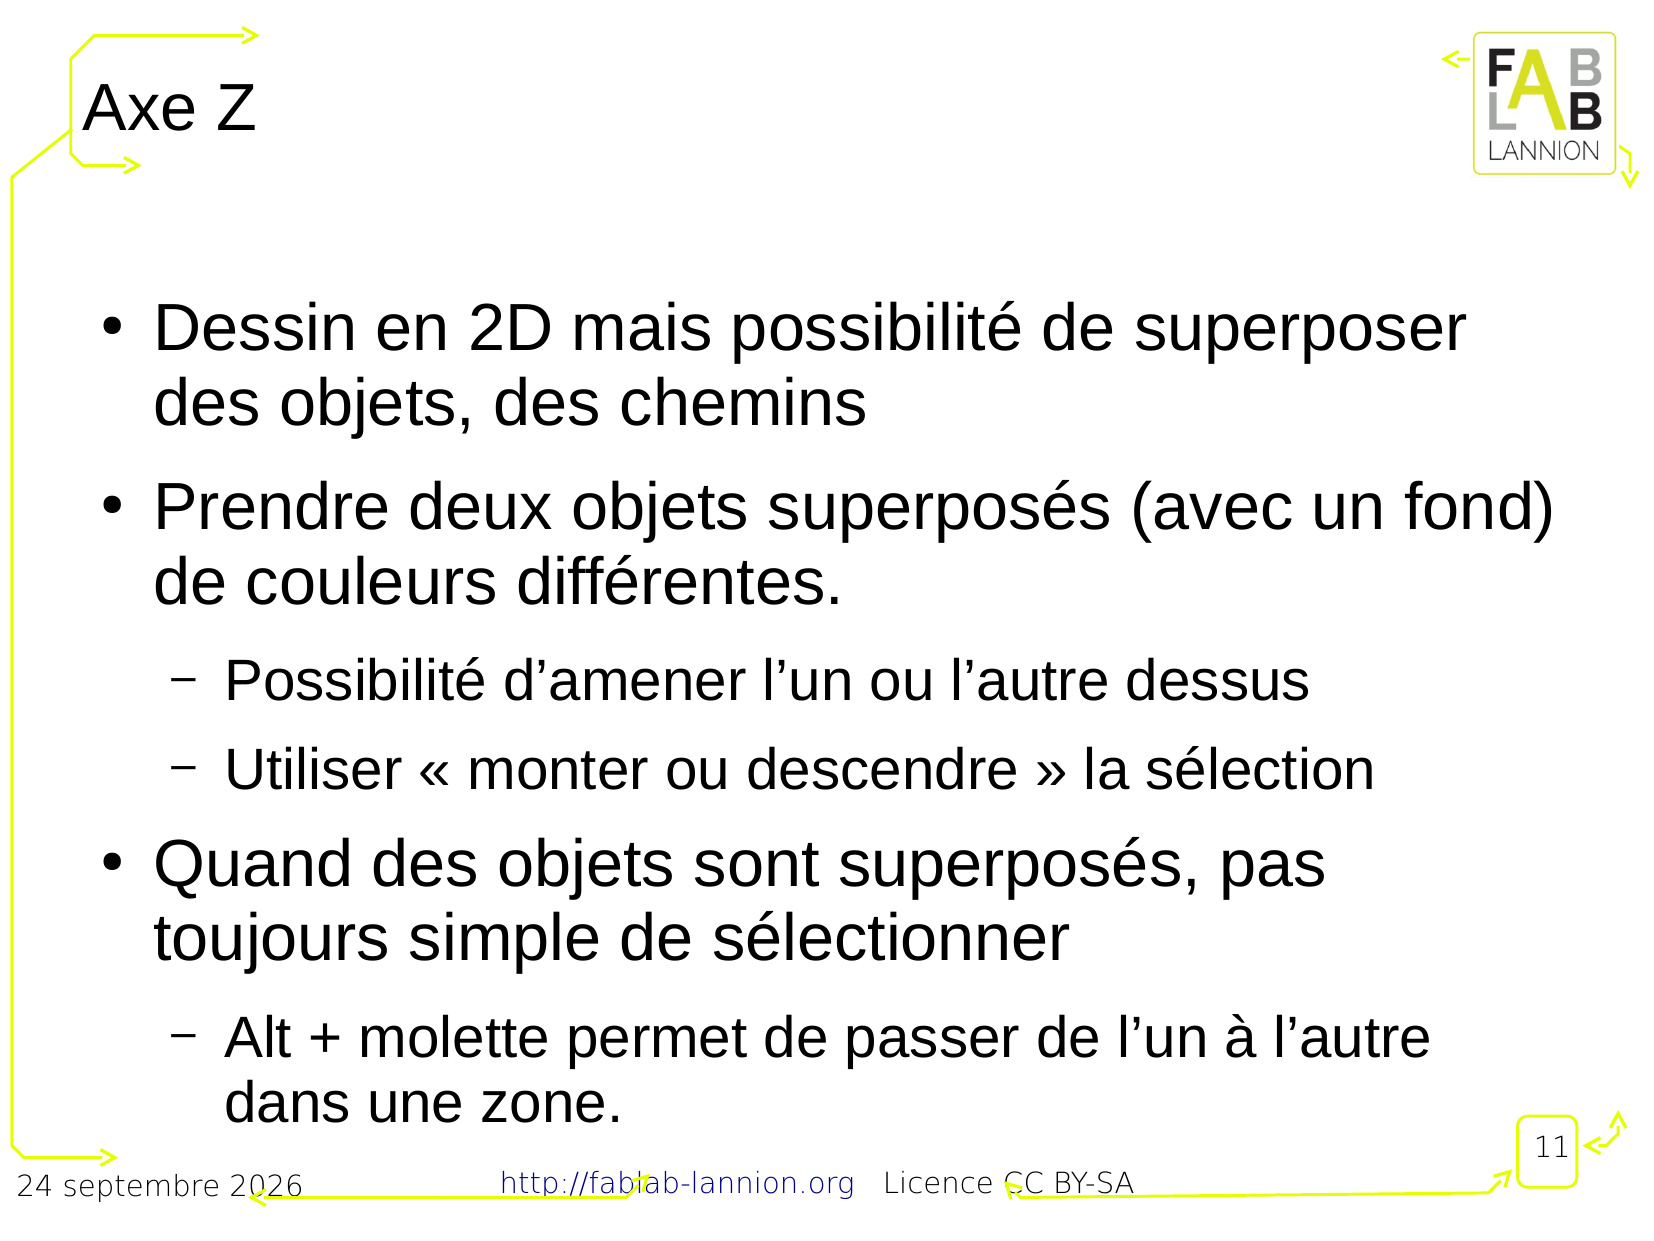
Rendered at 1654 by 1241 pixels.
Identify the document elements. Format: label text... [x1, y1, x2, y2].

picture [1470, 29, 1619, 178]
title Axe Z [82, 49, 1441, 166]
list Dessin en 2D mais possibilité de superposer des objets, des chemins Prendre deux objets superposés (avec un fond) de couleurs différentes. Possibilité d’amener l’un ou l’autre dessus Utiliser « monter ou descendre » la sélection Quand des objets sont superposés, pas toujours simple de sélectionner Alt + molette permet de passer de l’un à l’autre dans une zone. [82, 290, 1571, 1010]
